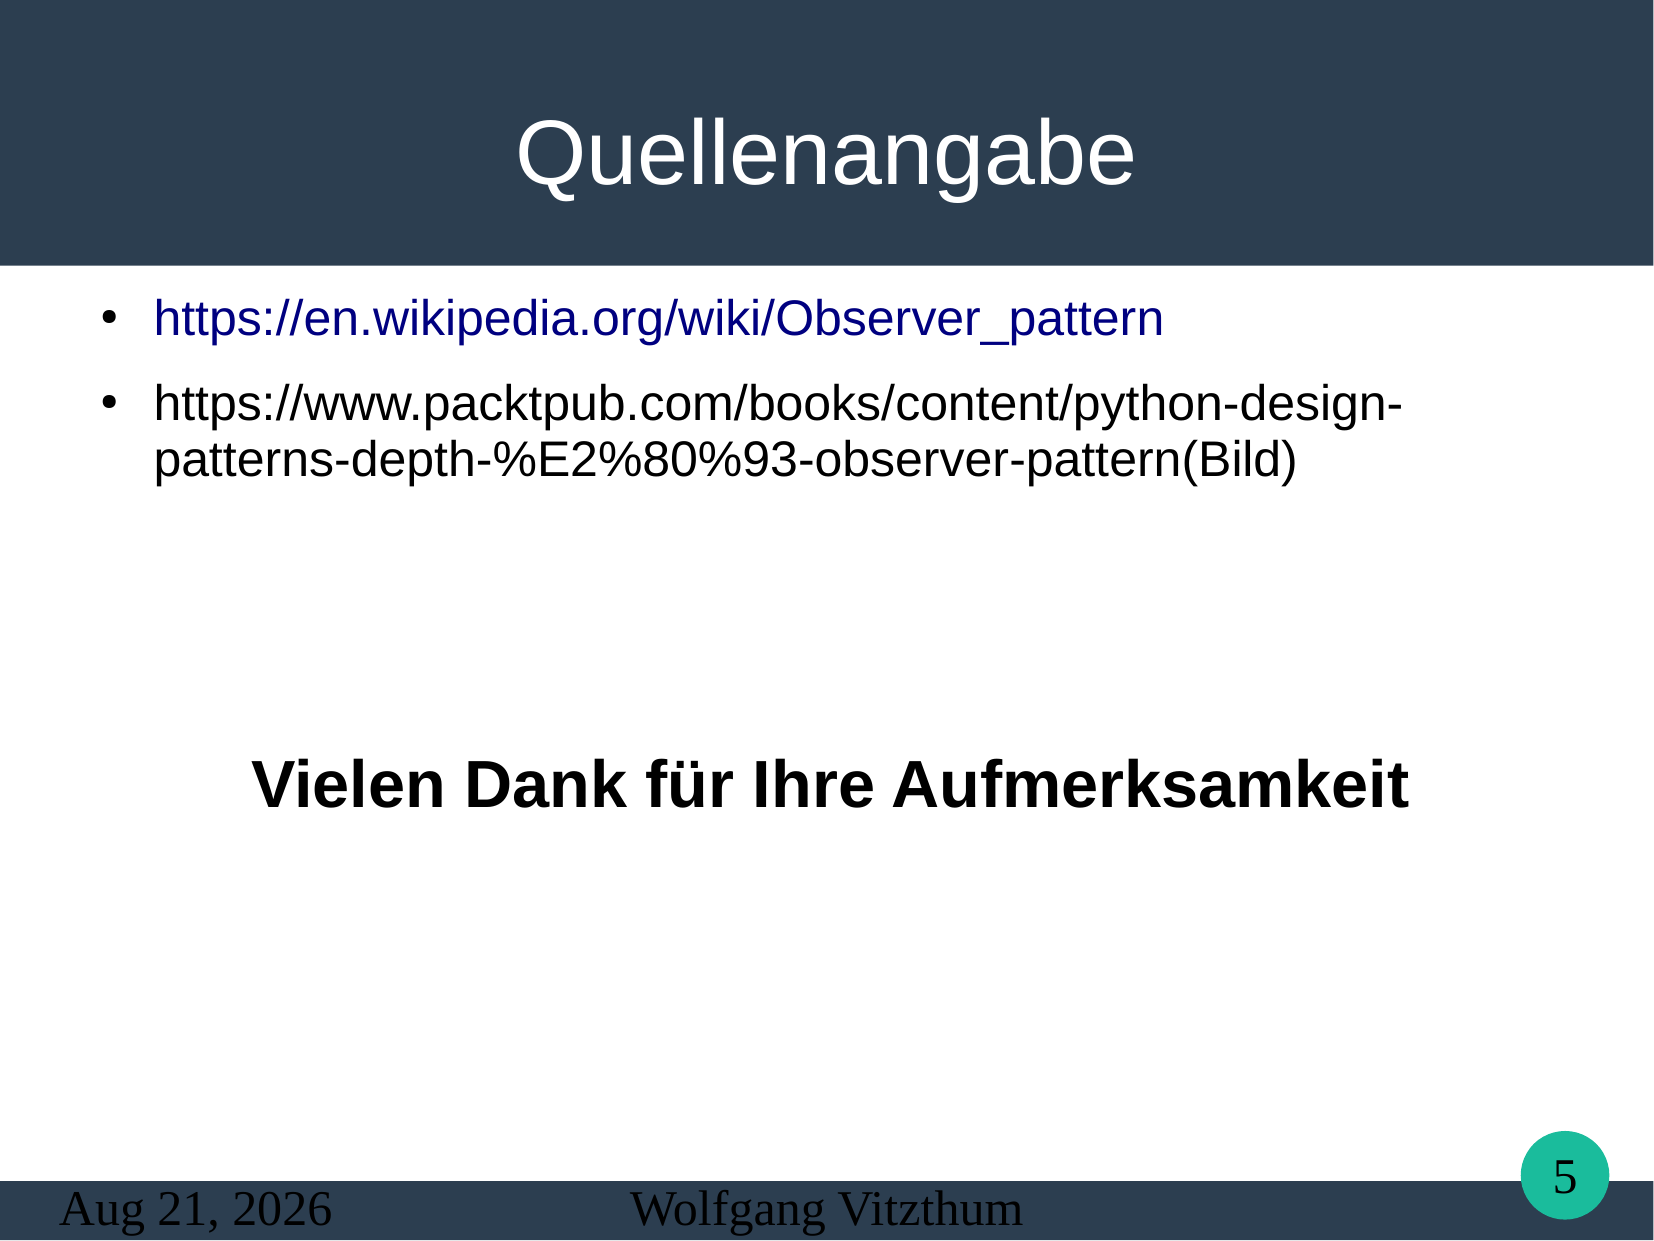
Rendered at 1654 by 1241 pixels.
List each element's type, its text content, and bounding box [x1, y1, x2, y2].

text_box Vielen Dank für Ihre Aufmerksamkeit [236, 739, 1506, 1004]
title Quellenangabe [82, 49, 1571, 257]
list https://en.wikipedia.org/wiki/Observer_pattern https://www.packtpub.com/books/content/python-design-patterns-depth-%E2%80%93-observer-pattern(Bild) [82, 290, 1571, 1010]
